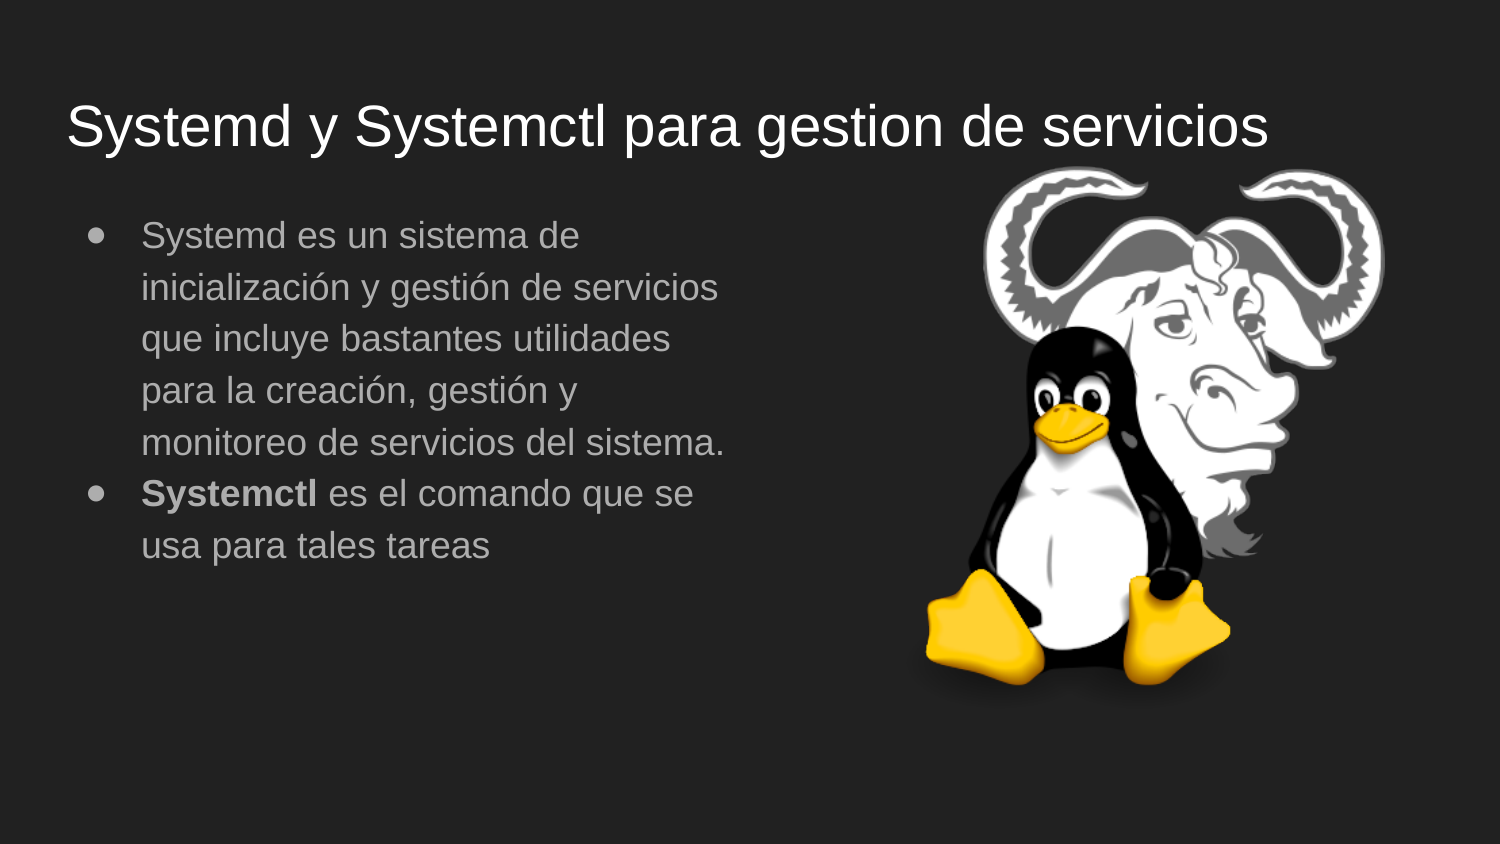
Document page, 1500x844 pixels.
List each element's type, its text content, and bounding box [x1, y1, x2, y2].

title Systemd y Systemctl para gestion de servicios [51, 72, 1449, 167]
list Systemd es un sistema de inicialización y gestión de servicios que incluye bastantes utilidades para la creación, gestión y monitoreo de servicios del sistema. Systemctl es el comando que se usa para tales tareas [51, 189, 750, 750]
picture [906, 166, 1385, 710]
